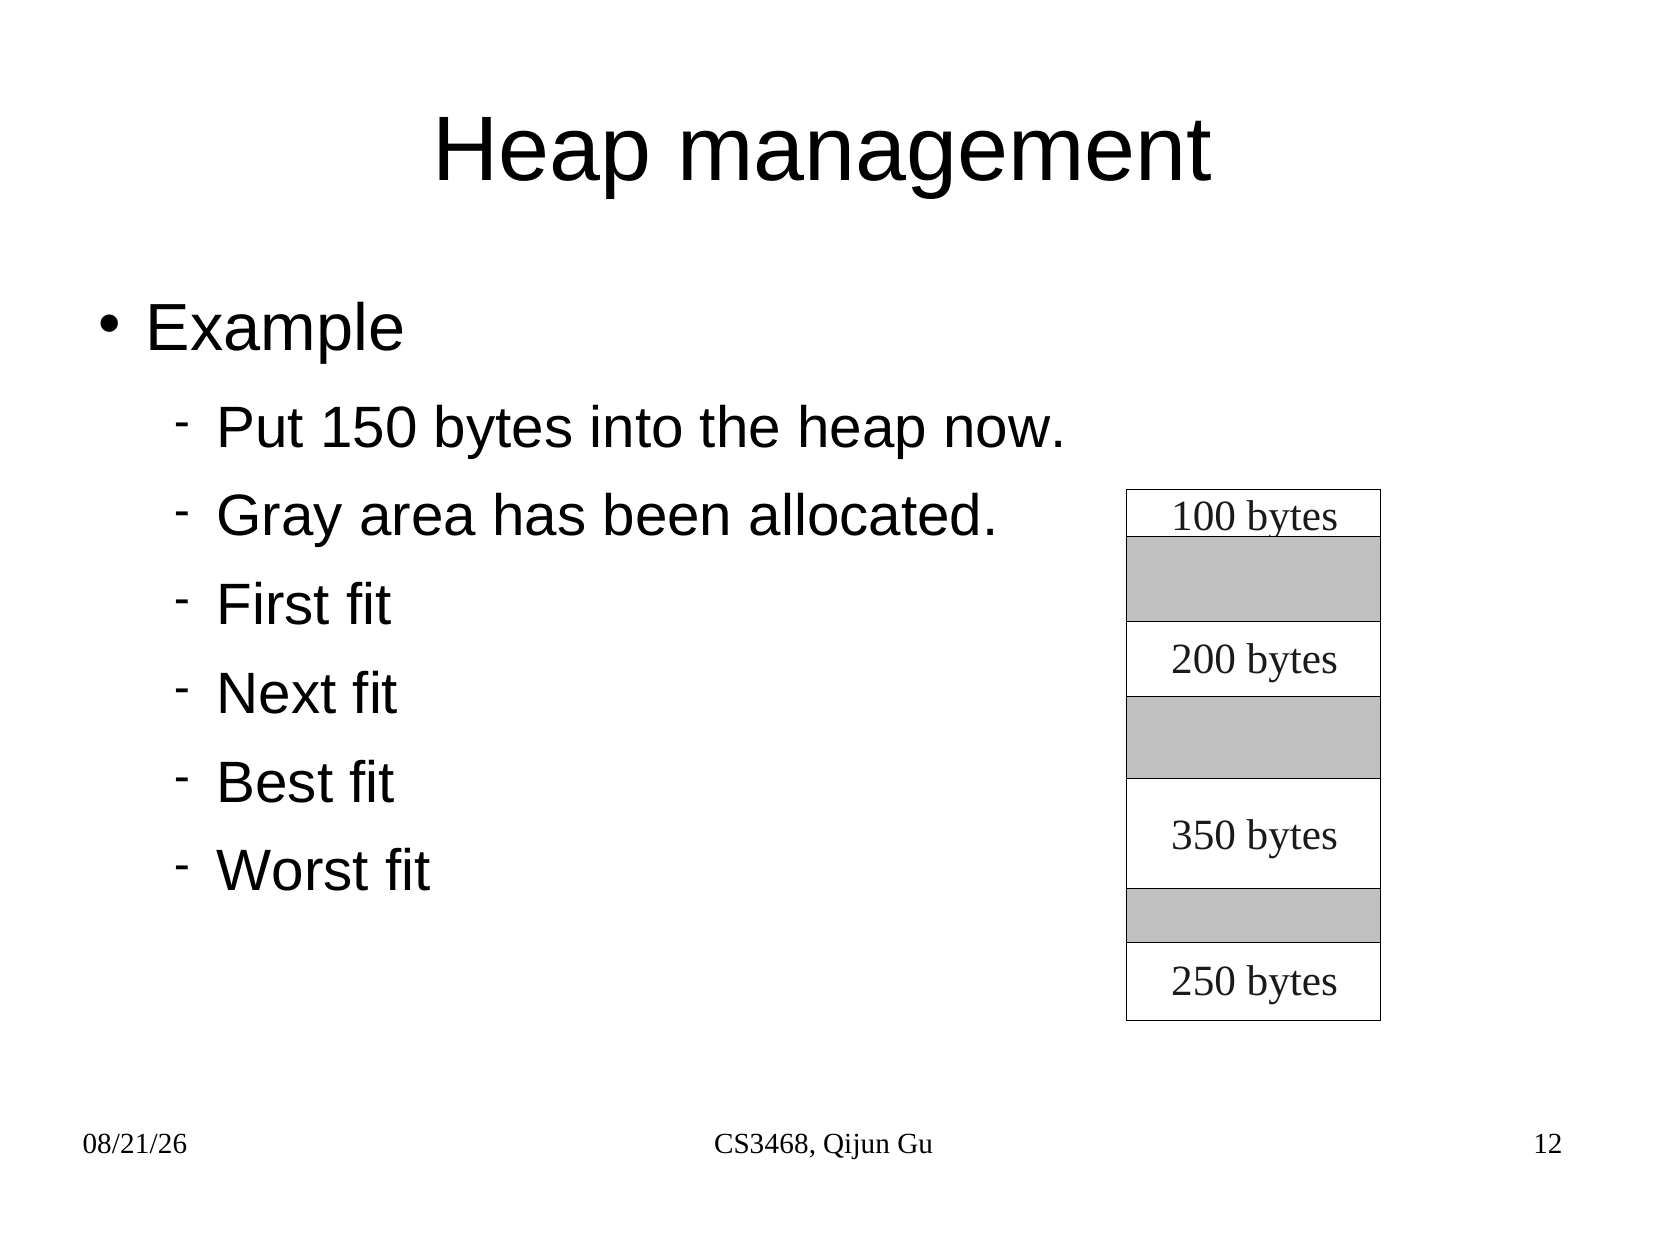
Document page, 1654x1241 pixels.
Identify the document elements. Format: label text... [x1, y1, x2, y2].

picture [1125, 487, 1388, 1028]
title Heap management [82, 56, 1563, 242]
list Example Put 150 bytes into the heap now. Gray area has been allocated. First fit Next fit Best fit Worst fit [82, 290, 1563, 1087]
